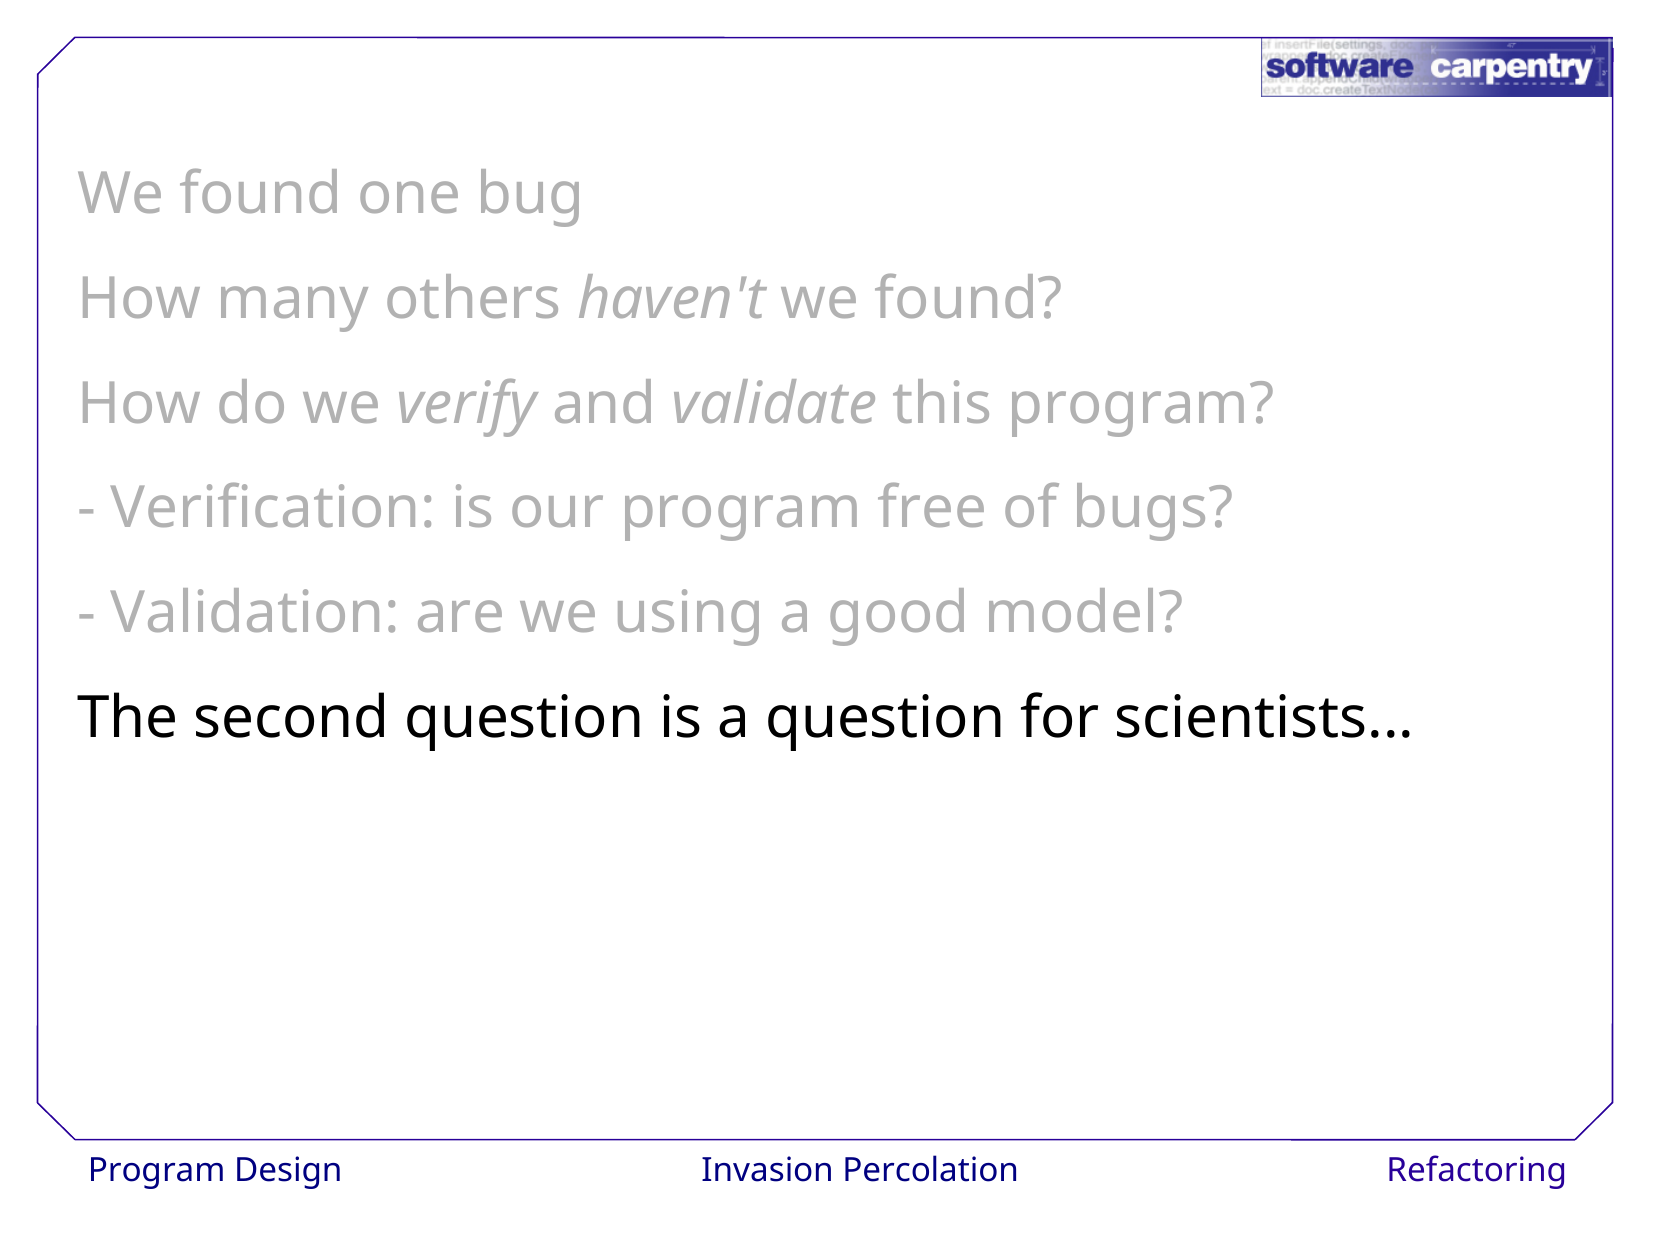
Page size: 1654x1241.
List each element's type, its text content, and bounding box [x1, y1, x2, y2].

text_box We found one bug How many others haven't we found? How do we verify and validate this program? - Verification: is our program free of bugs? - Validation: are we using a good model? The second question is a question for scientists... [62, 112, 1580, 758]
picture [1261, 39, 1613, 97]
